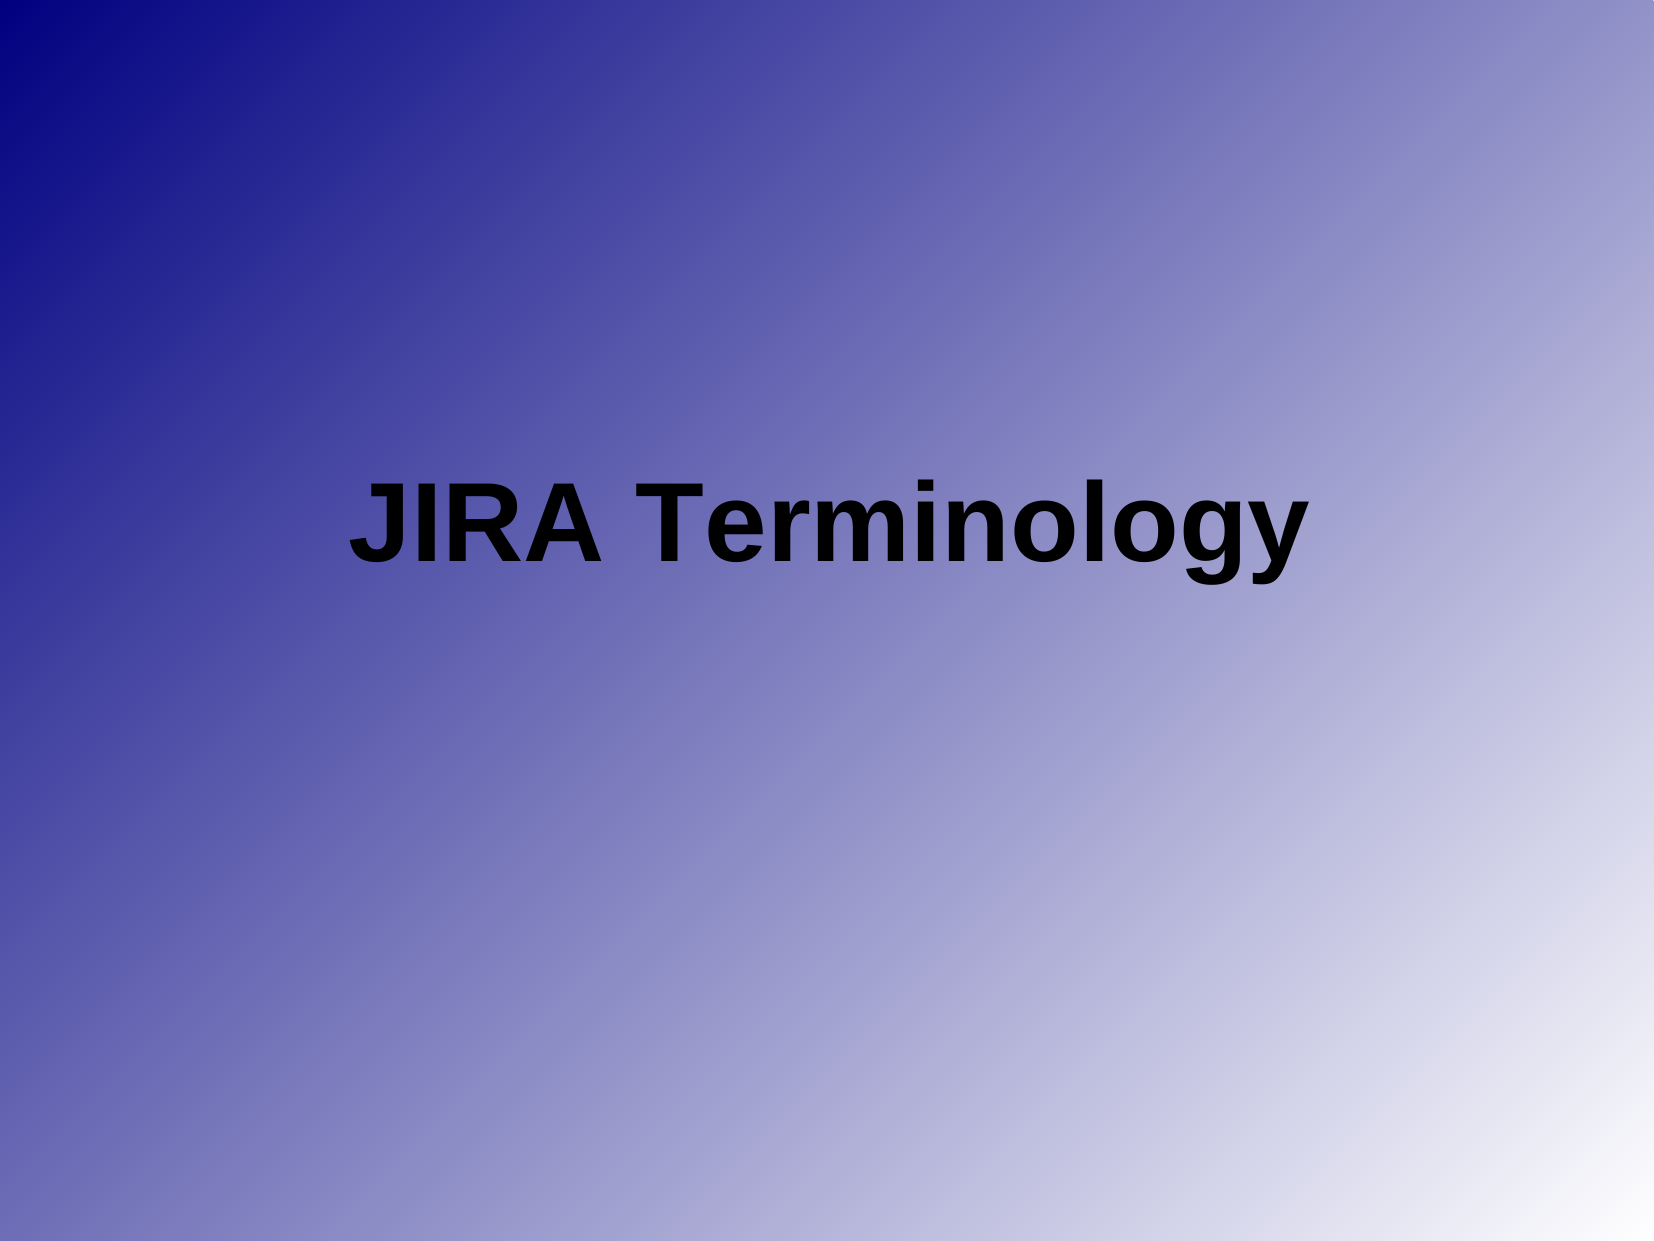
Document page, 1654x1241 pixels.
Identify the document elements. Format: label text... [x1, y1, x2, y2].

title JIRA Terminology [123, 419, 1536, 627]
